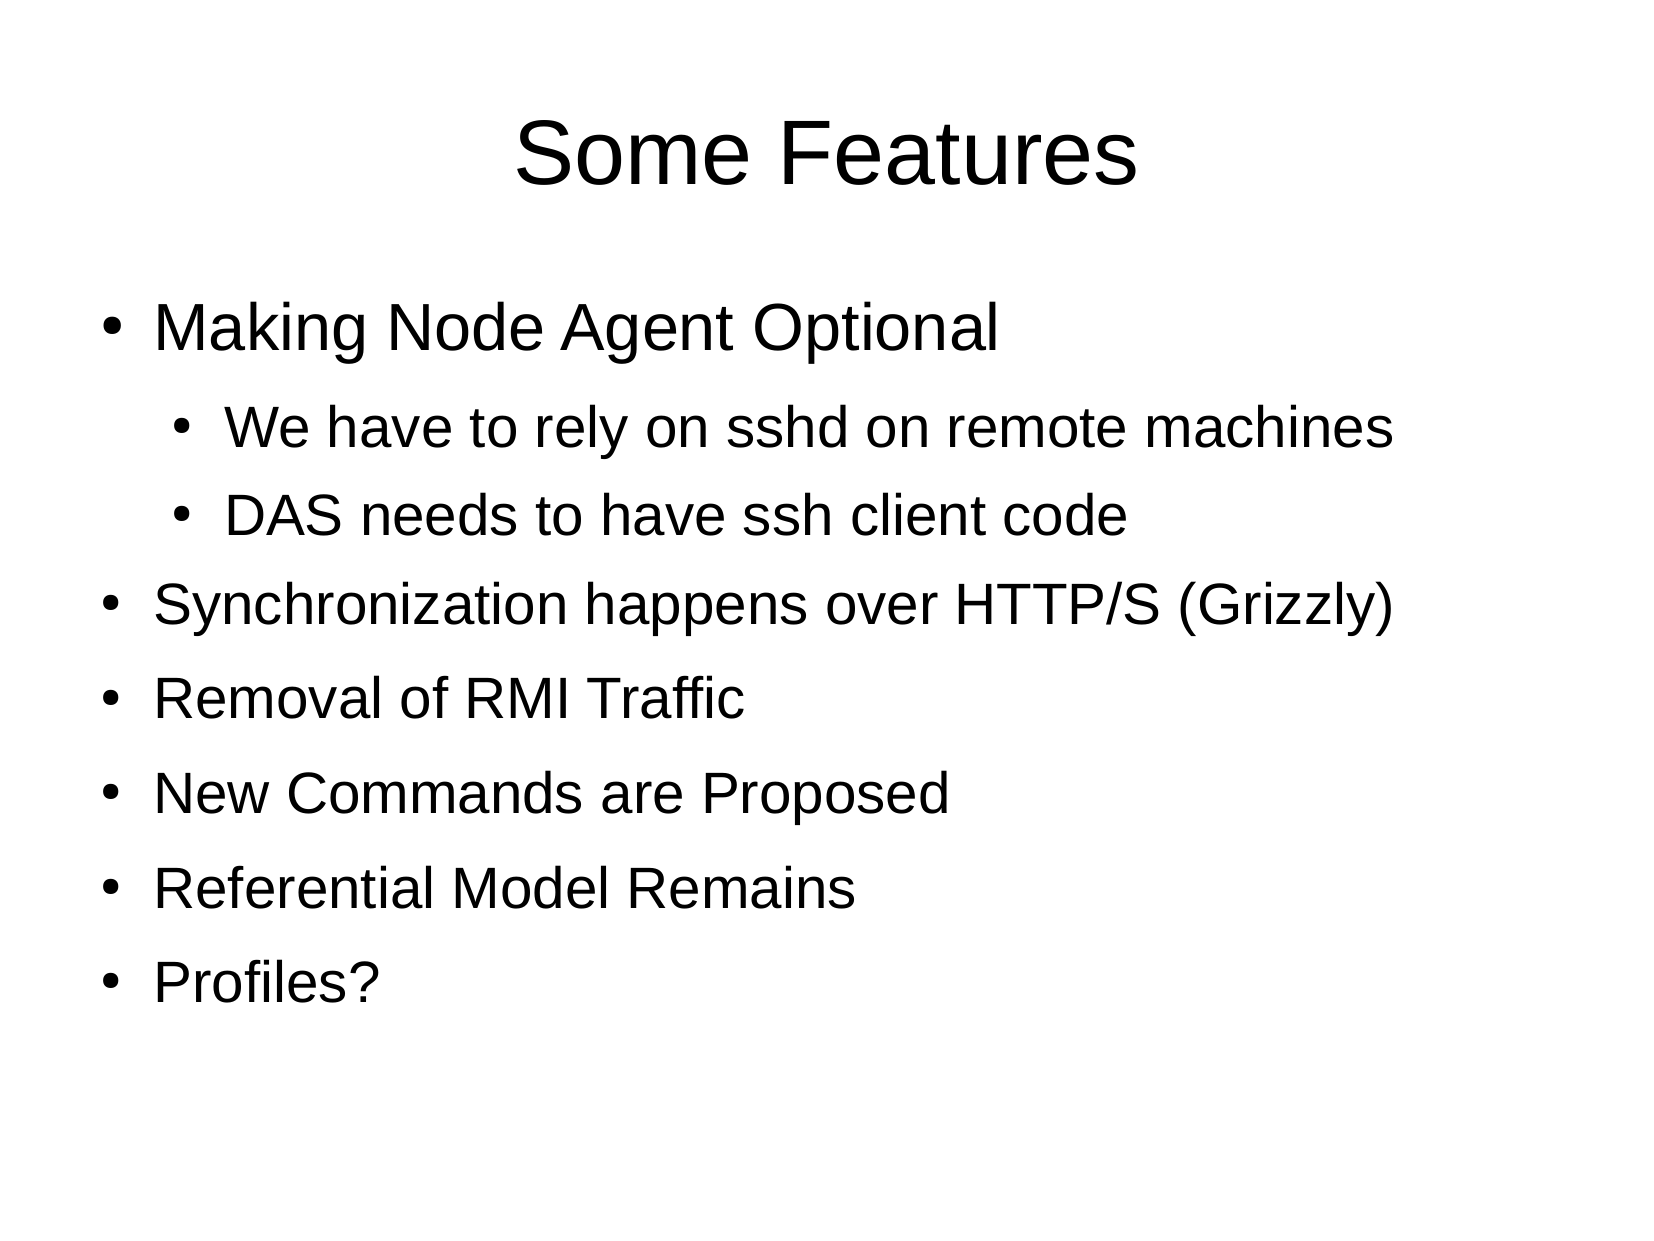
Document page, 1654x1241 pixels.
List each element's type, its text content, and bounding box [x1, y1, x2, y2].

title Some Features [82, 56, 1571, 250]
list Making Node Agent Optional We have to rely on sshd on remote machines DAS needs to have ssh client code Synchronization happens over HTTP/S (Grizzly) Removal of RMI Traffic New Commands are Proposed Referential Model Remains Profiles? [82, 290, 1571, 1109]
